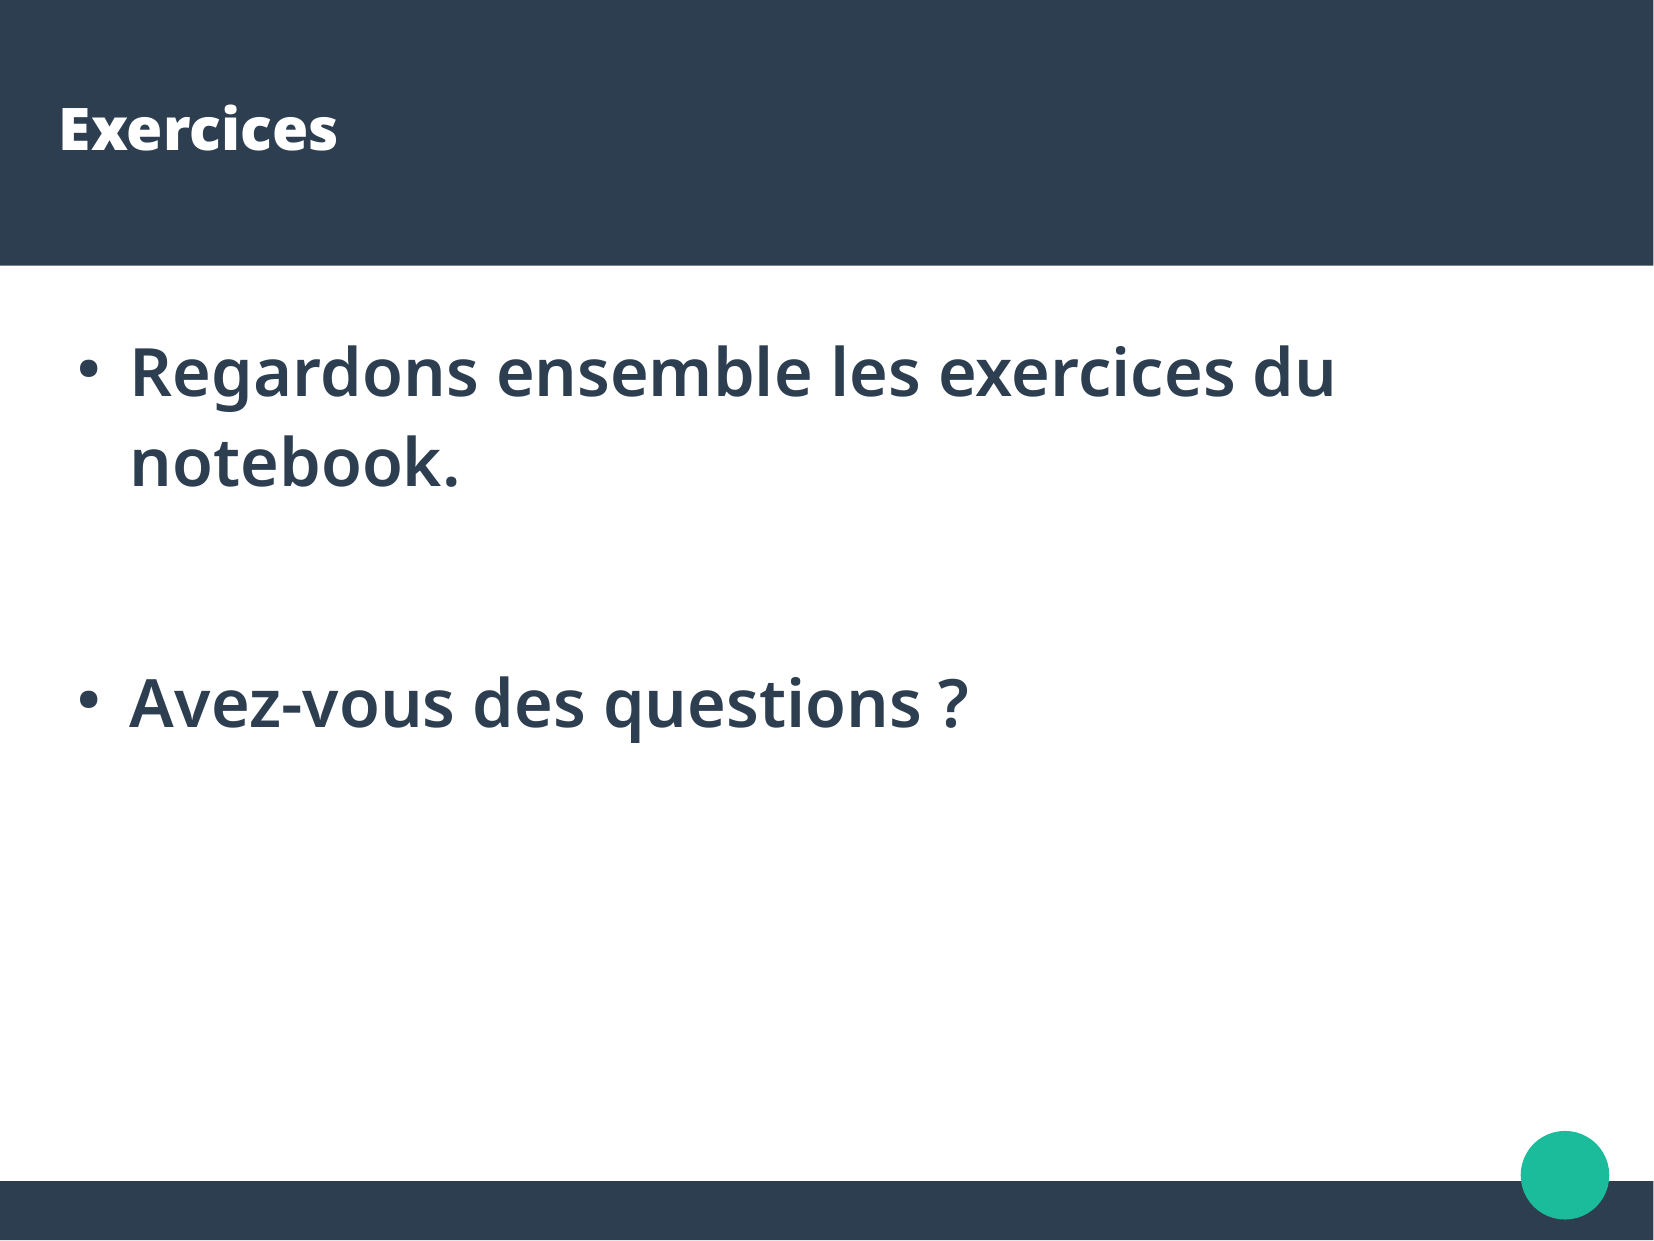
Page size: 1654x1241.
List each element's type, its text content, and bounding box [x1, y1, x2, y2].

list Regardons ensemble les exercices du notebook. Avez-vous des questions ? [59, 324, 1595, 1152]
title Exercices [59, 49, 1595, 207]
